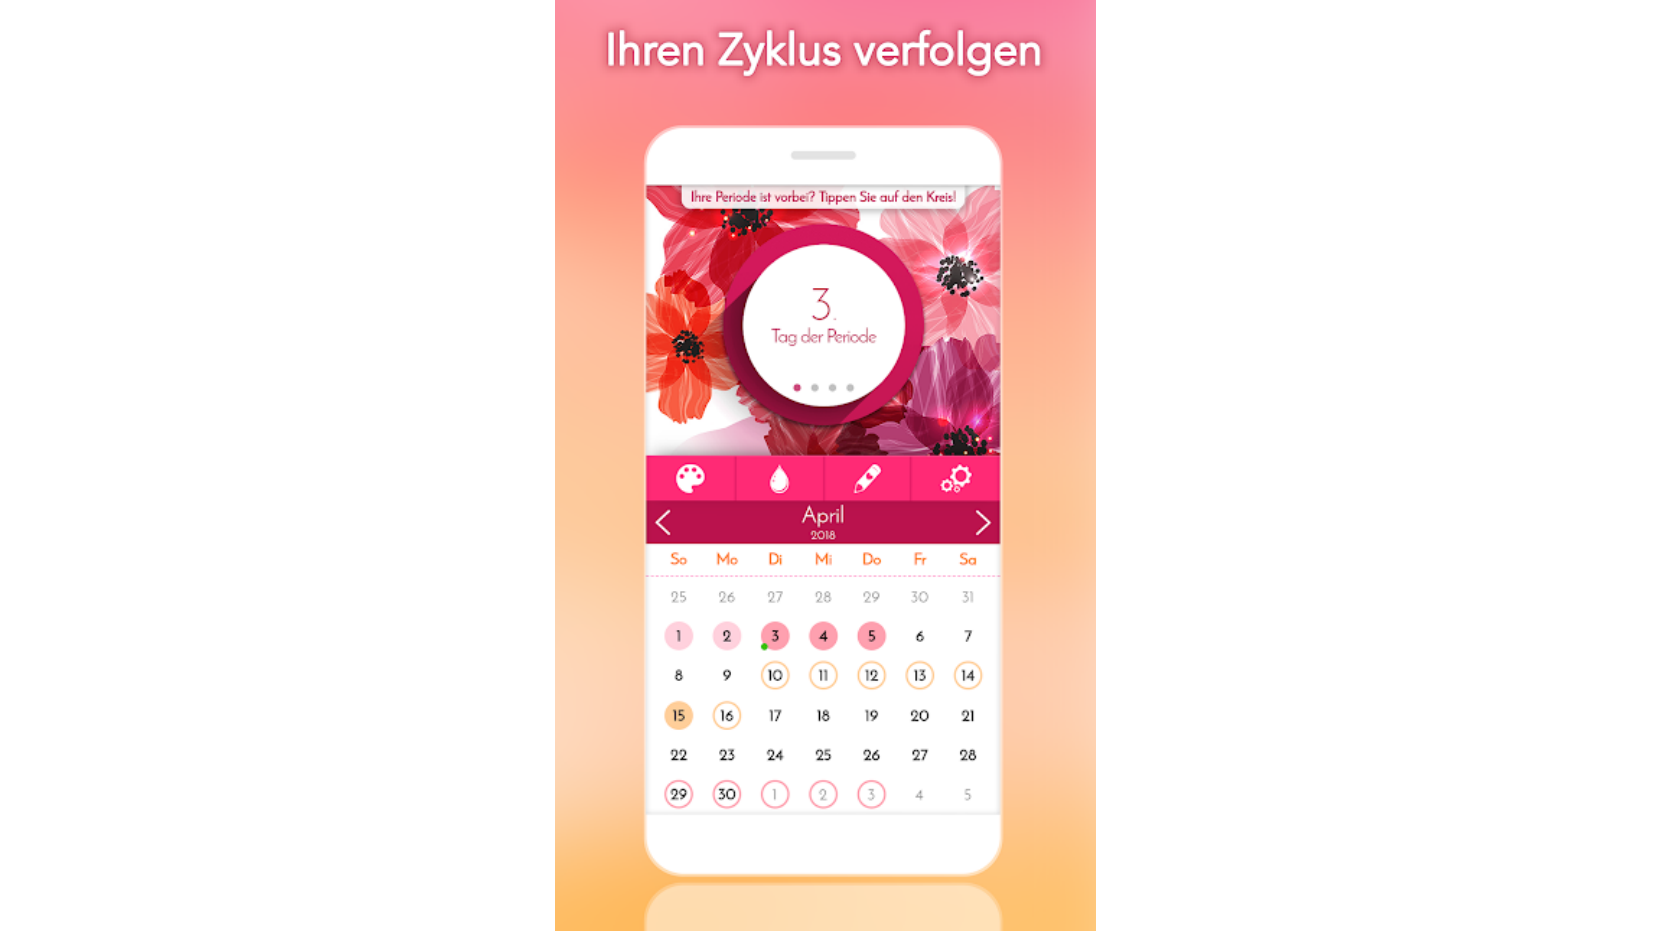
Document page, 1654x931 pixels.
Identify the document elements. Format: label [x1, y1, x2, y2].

picture [555, 0, 1096, 931]
